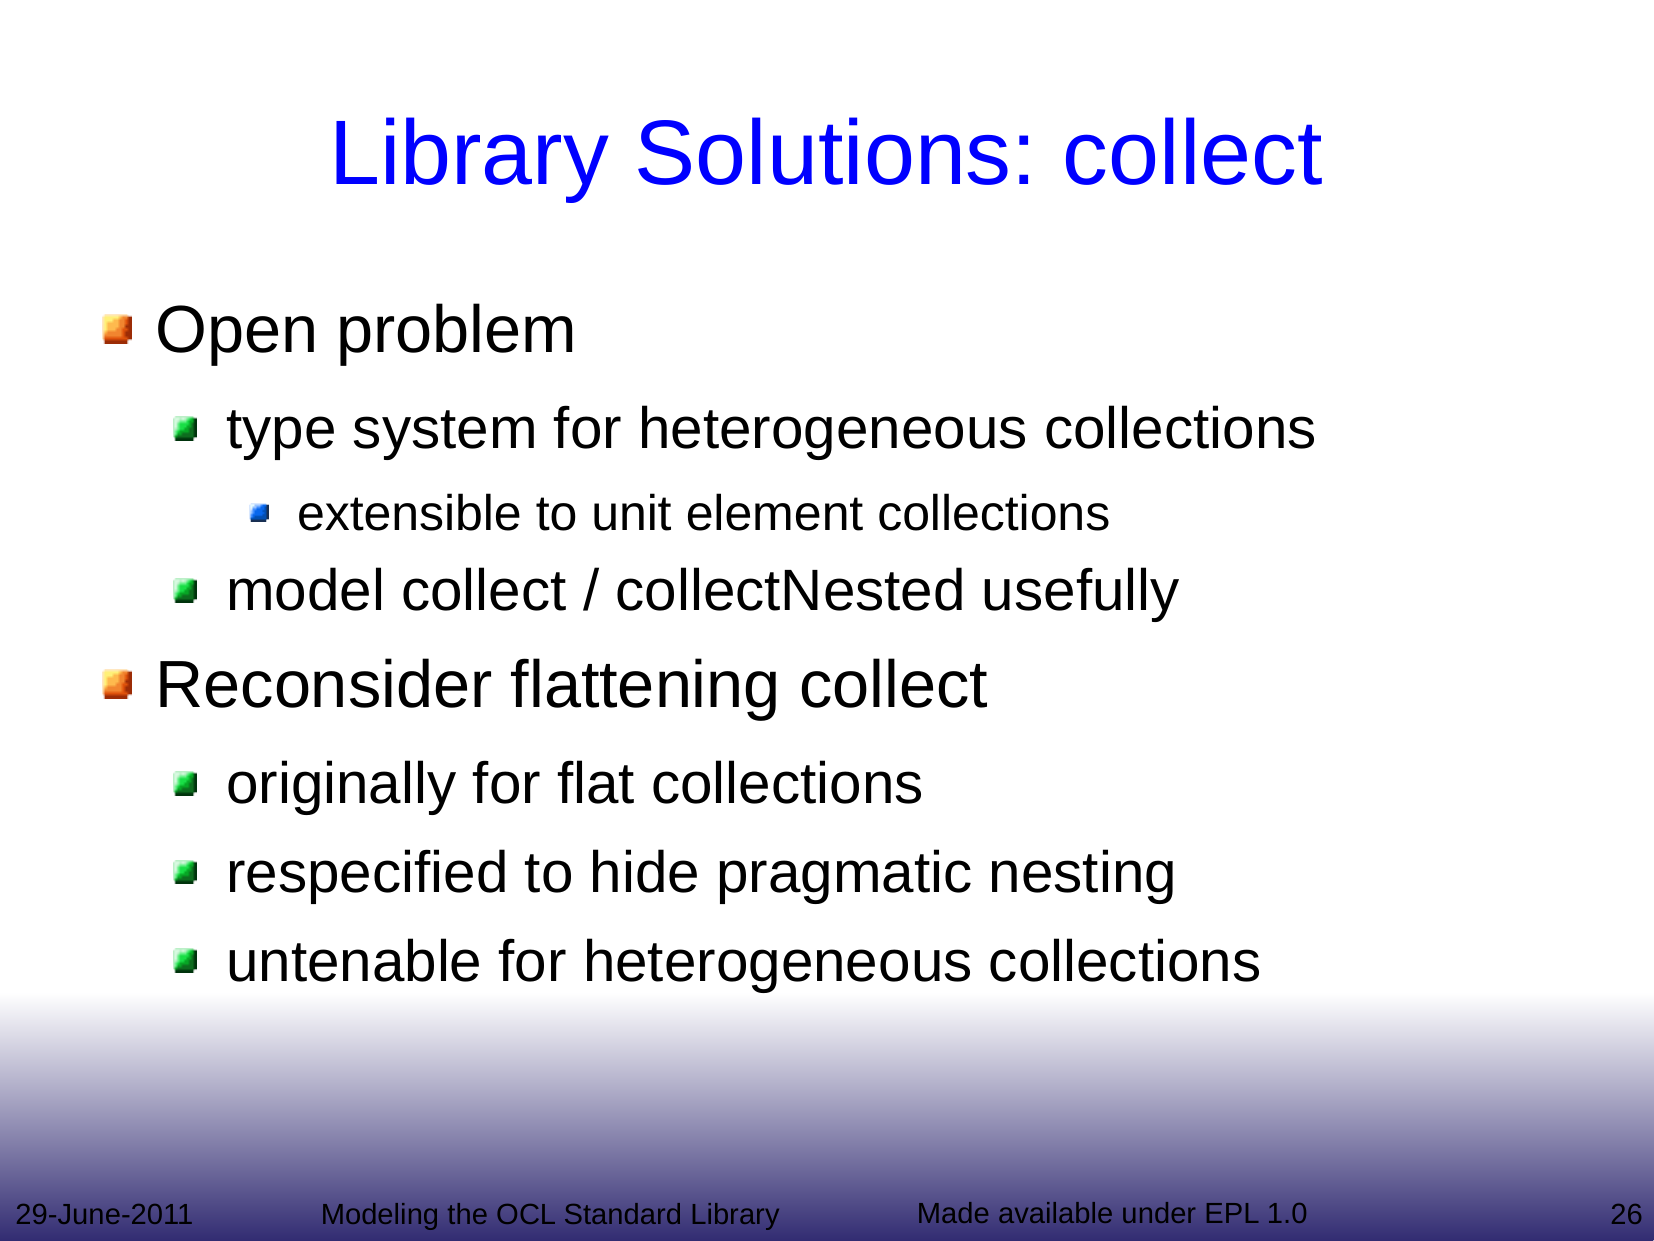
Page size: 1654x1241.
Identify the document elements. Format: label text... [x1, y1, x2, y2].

list Open problem type system for heterogeneous collections extensible to unit element collections model collect / collectNested usefully Reconsider flattening collect originally for flat collections respecified to hide pragmatic nesting untenable for heterogeneous collections [84, 291, 1573, 1111]
title Library Solutions: collect [82, 49, 1571, 257]
